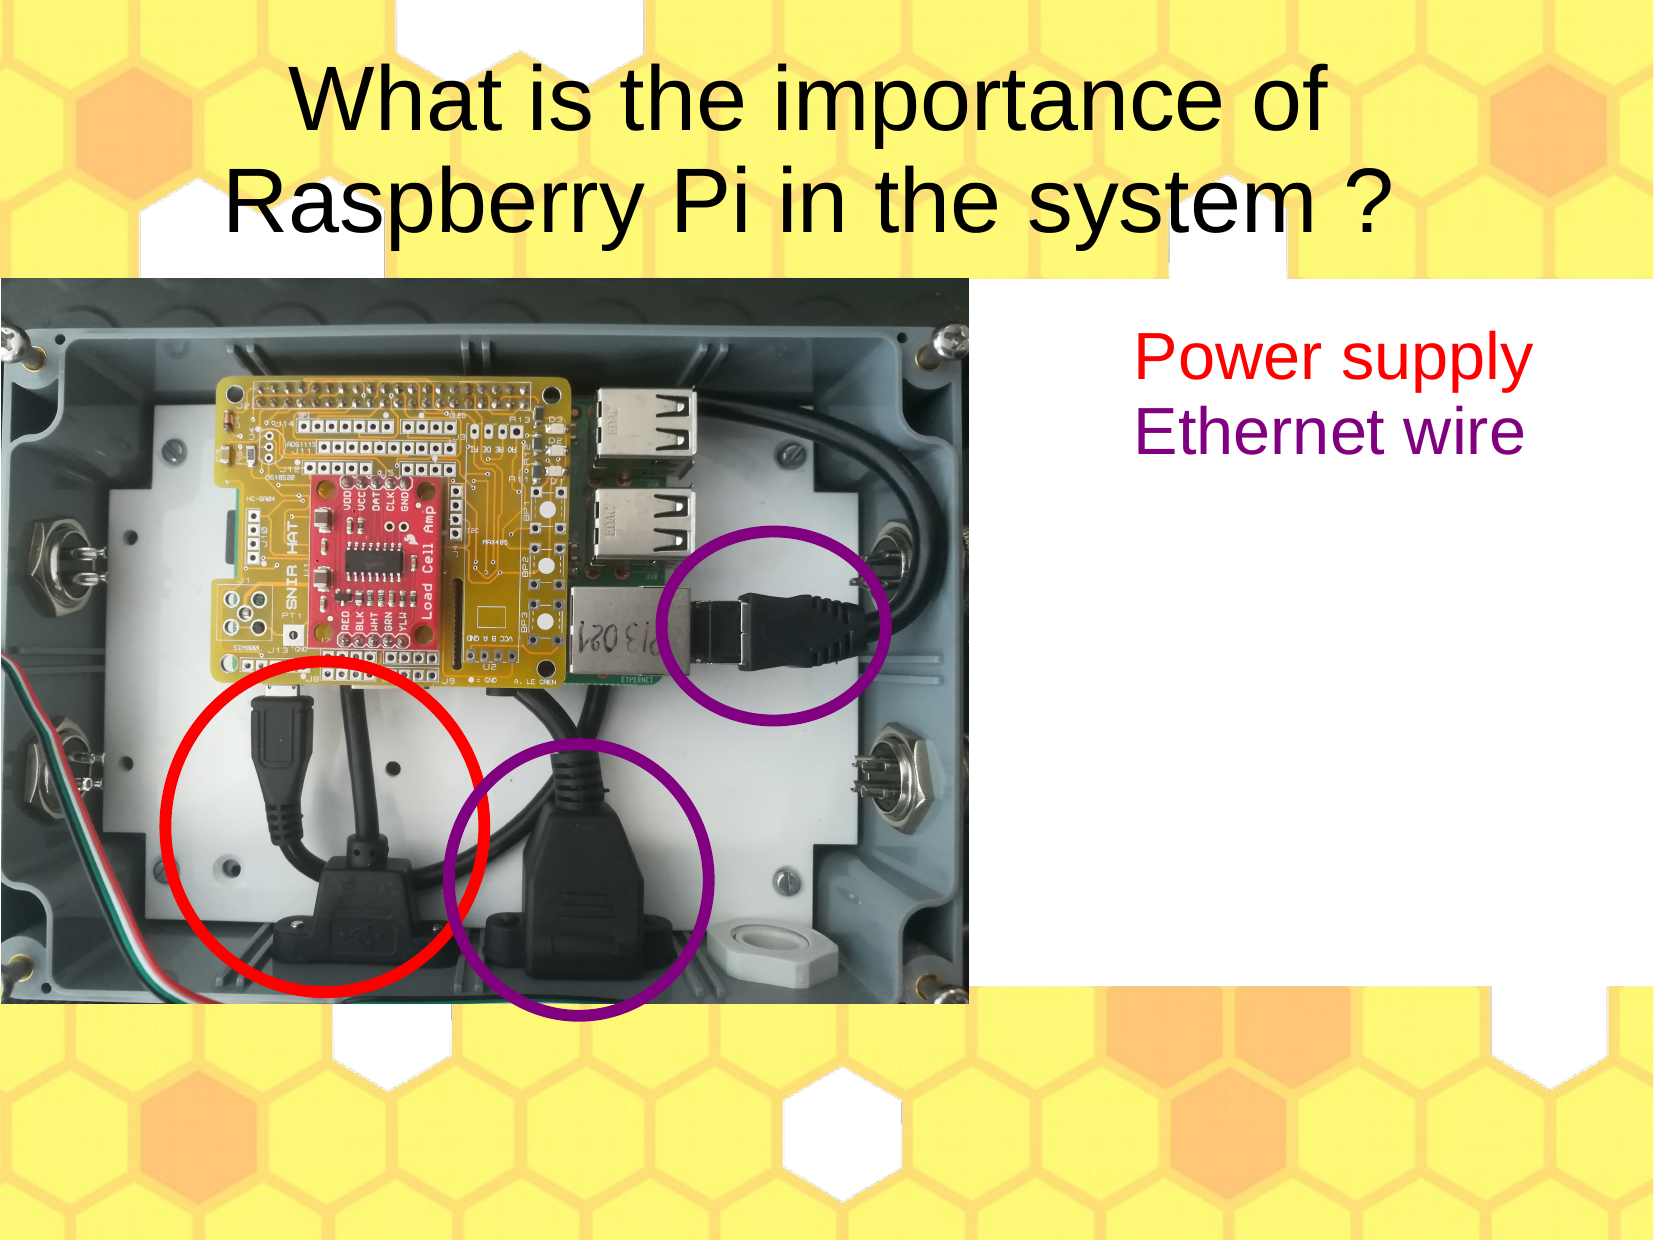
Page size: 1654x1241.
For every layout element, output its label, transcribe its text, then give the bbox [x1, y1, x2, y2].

picture [0, 0, 1654, 1240]
subtitle Power supply Ethernet wire [1133, 318, 1583, 969]
text_box [661, 531, 886, 721]
text_box [165, 661, 709, 1016]
title What is the importance of Raspberry Pi in the system ? [70, 47, 1548, 253]
